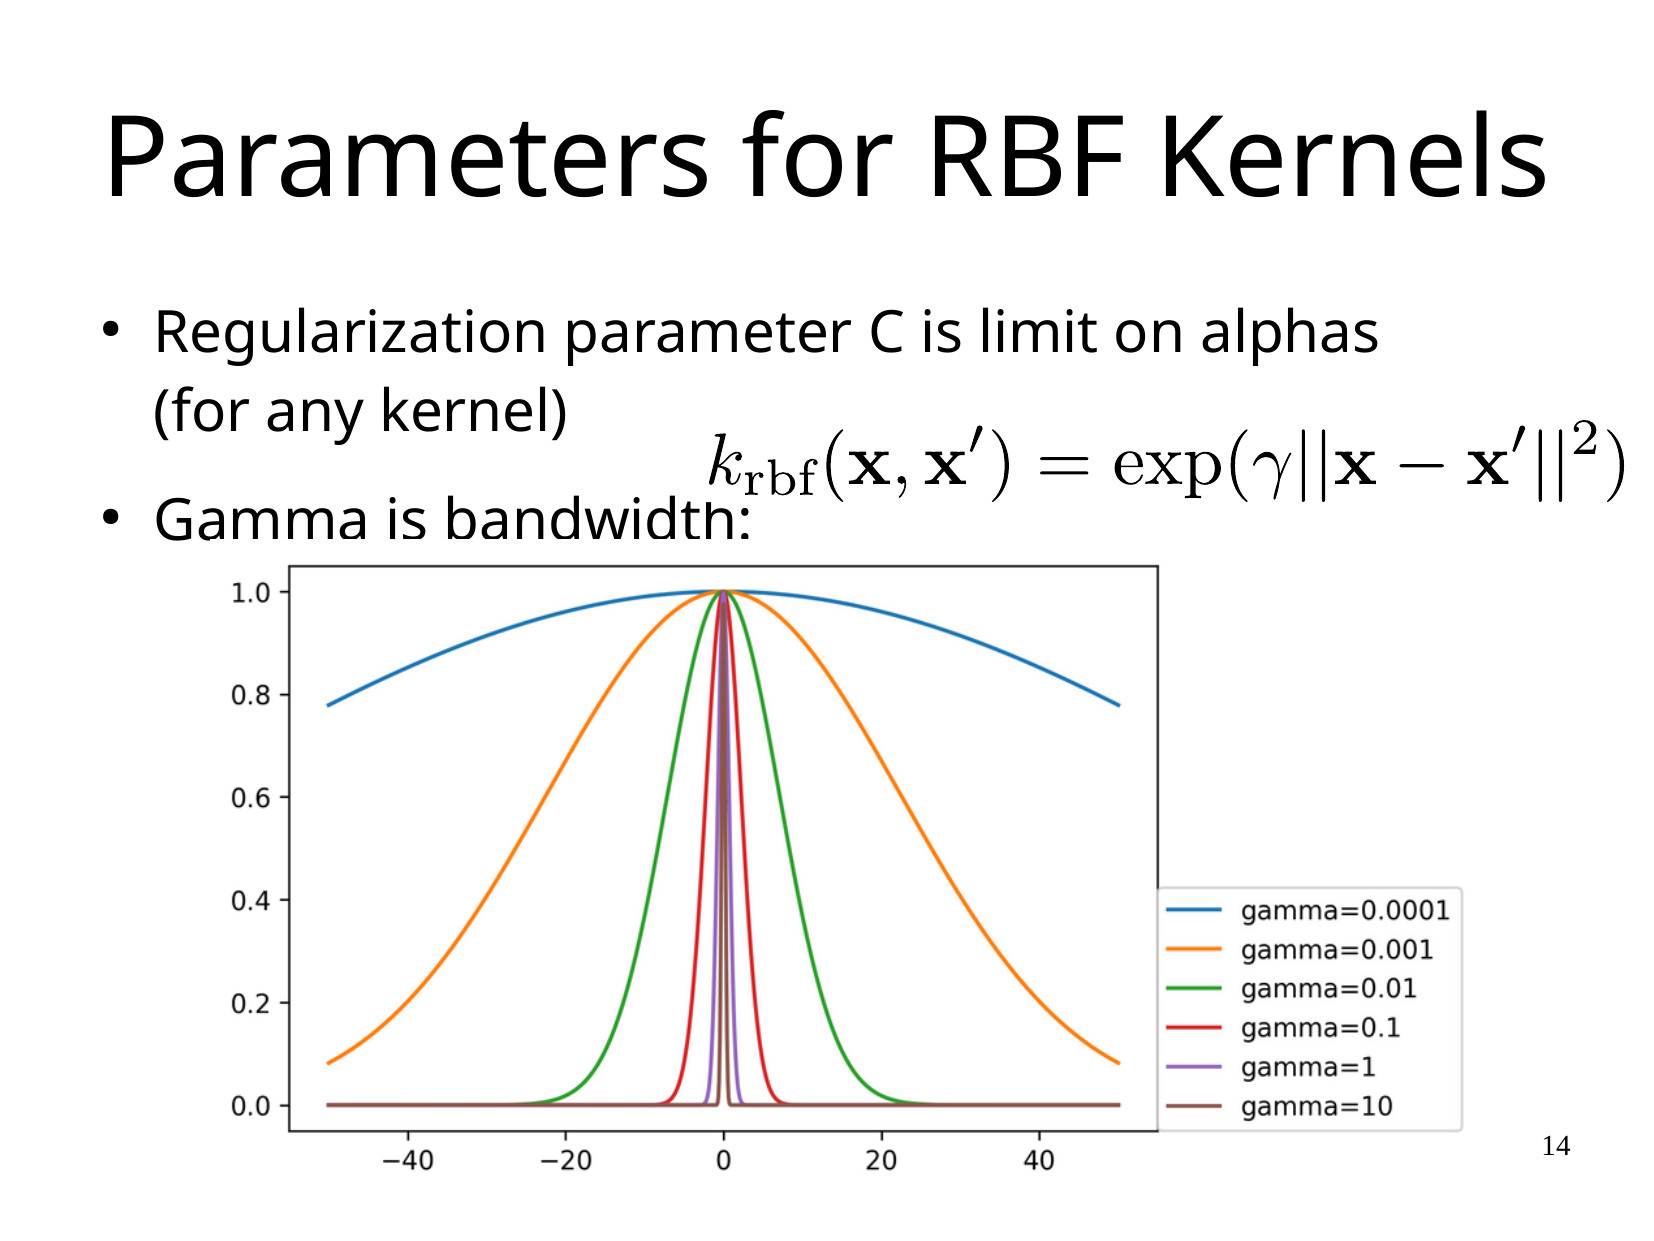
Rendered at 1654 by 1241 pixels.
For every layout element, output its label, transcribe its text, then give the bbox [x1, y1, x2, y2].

list Regularization parameter C is limit on alphas (for any kernel) Gamma is bandwidth: [82, 290, 1571, 1010]
title Parameters for RBF Kernels [82, 49, 1571, 257]
picture [210, 539, 1486, 1182]
text_box [705, 420, 1632, 503]
